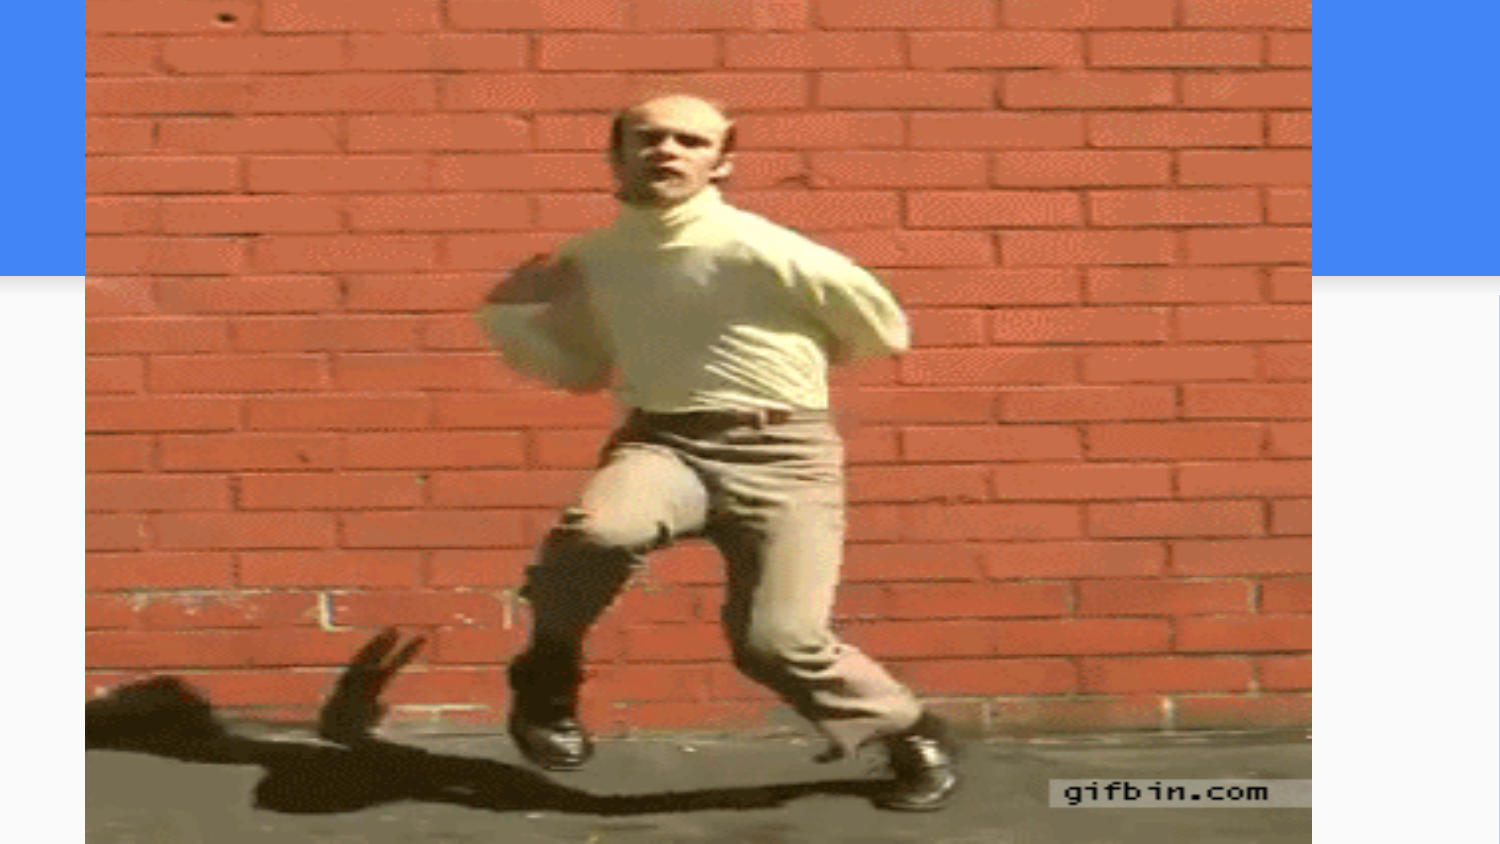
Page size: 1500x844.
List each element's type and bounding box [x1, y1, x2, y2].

picture [85, 0, 1312, 844]
